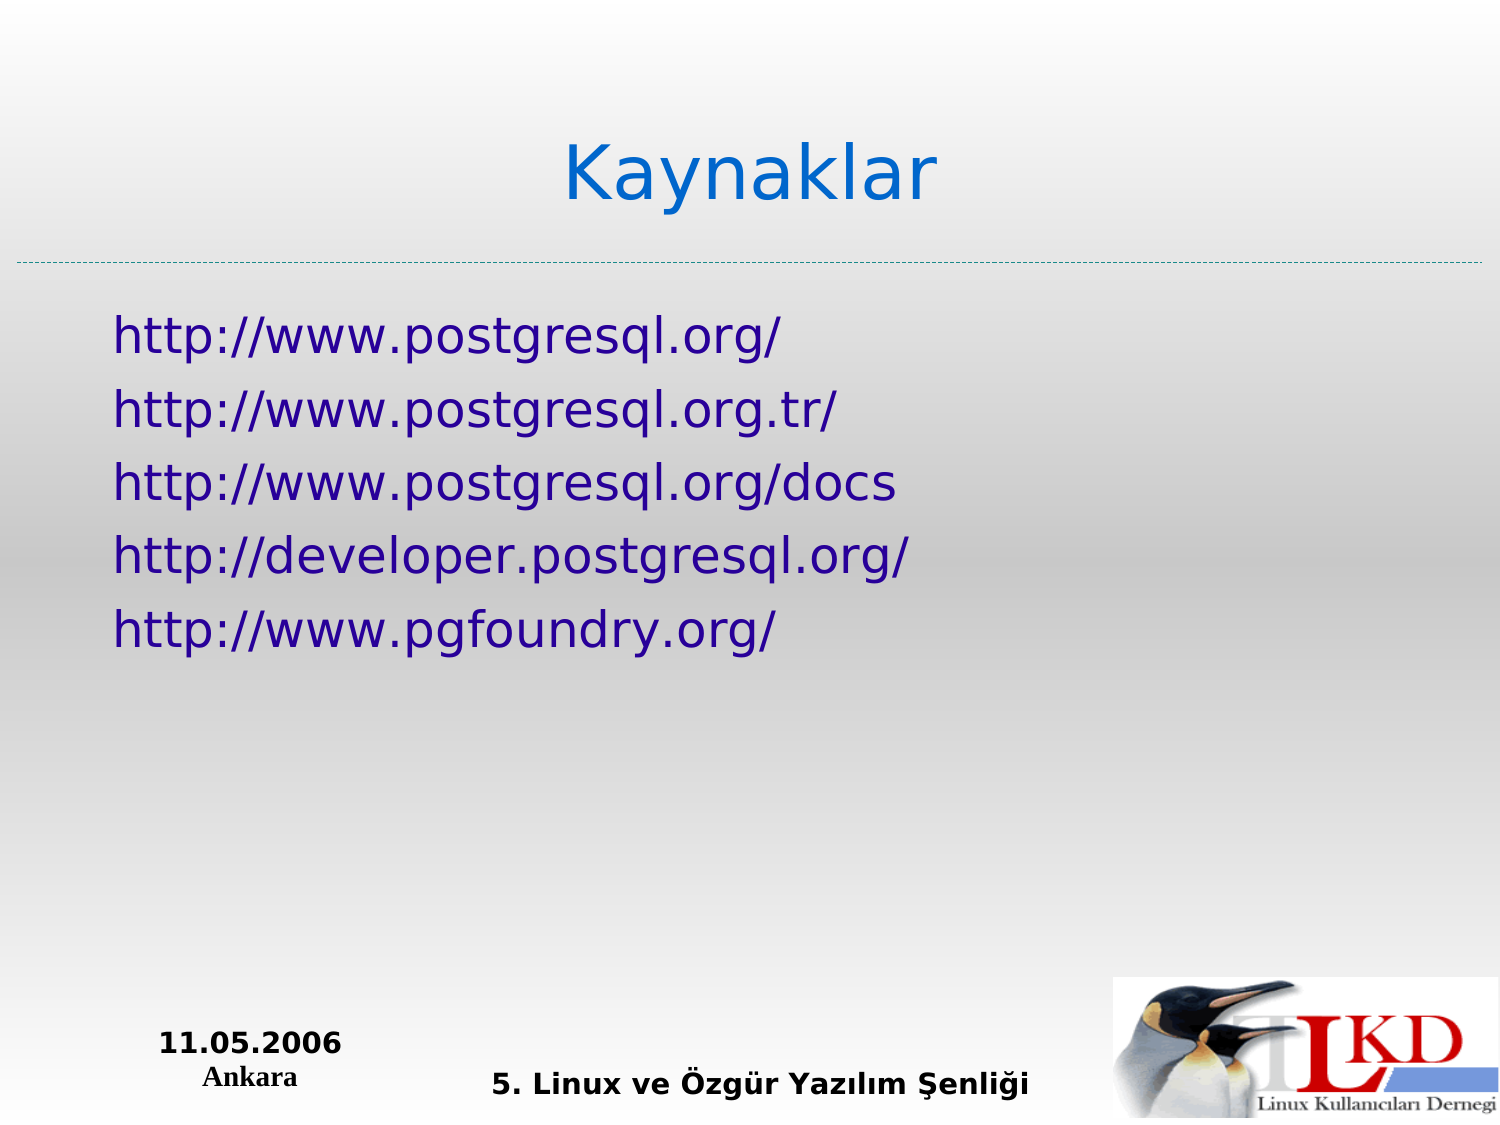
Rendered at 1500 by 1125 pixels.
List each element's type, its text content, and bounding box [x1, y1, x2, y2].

list http://www.postgresql.org/ http://www.postgresql.org.tr/ http://www.postgresql.org/docs http://developer.postgresql.org/ http://www.pgfoundry.org/ [0, 299, 1500, 975]
title Kaynaklar [0, 0, 1500, 225]
picture [1113, 977, 1499, 1118]
